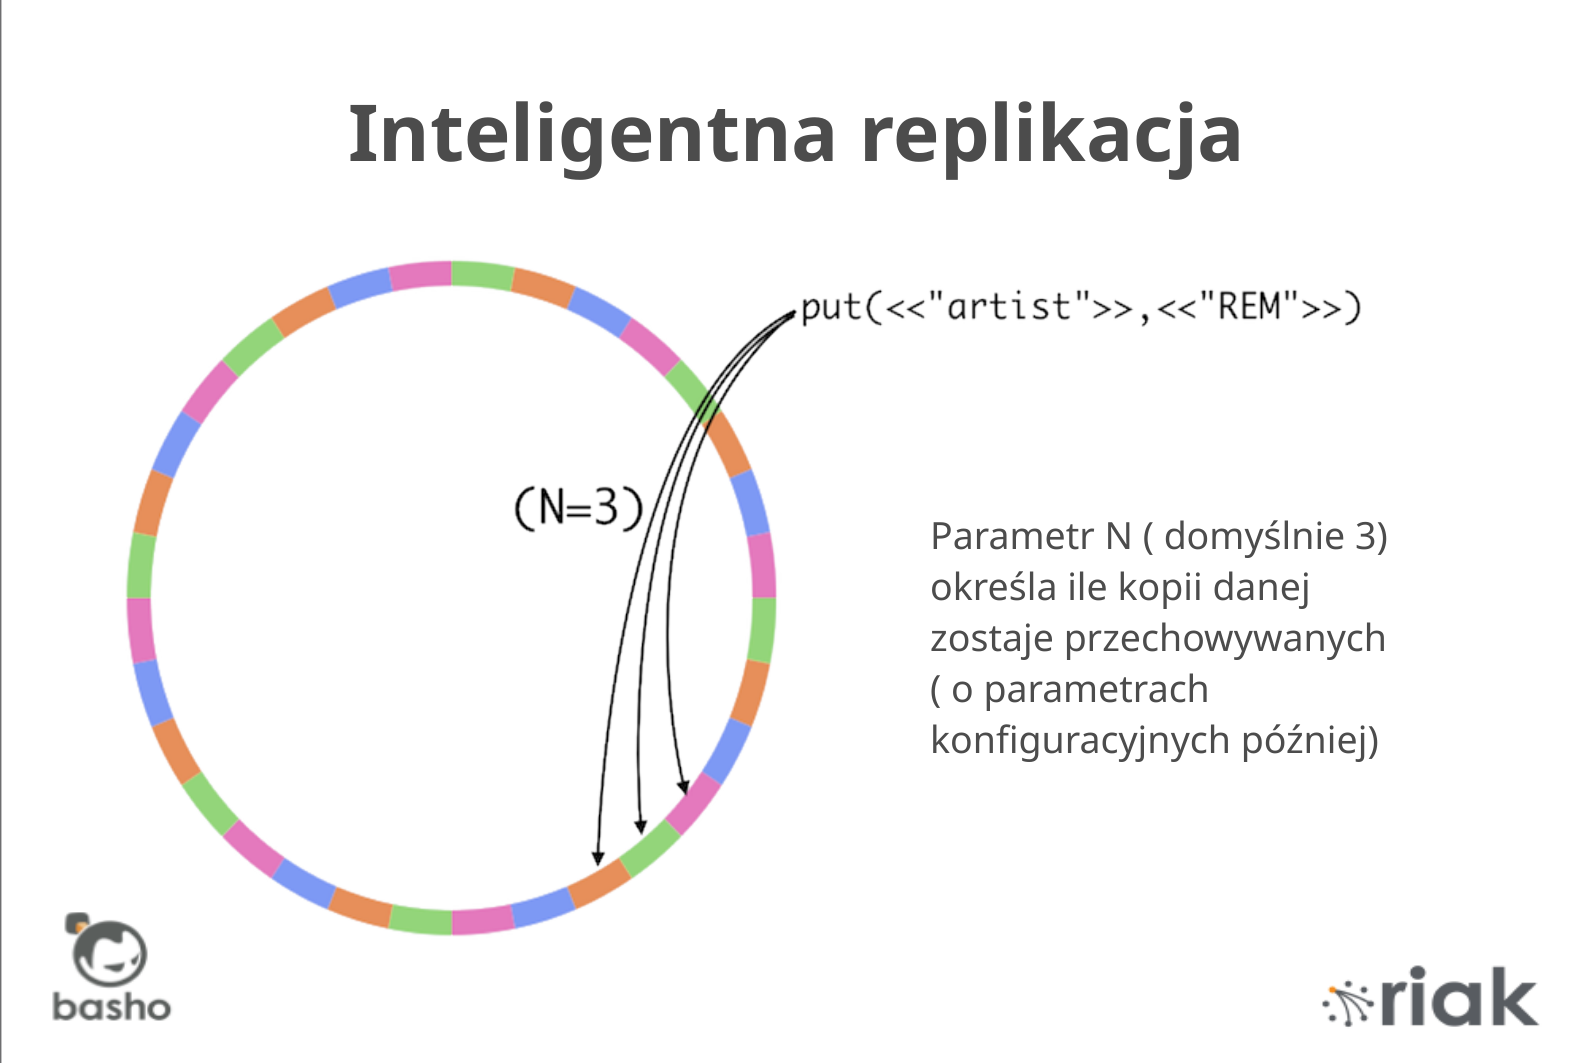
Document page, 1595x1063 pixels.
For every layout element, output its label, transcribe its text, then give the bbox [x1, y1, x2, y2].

title Inteligentna replikacja [79, 42, 1515, 220]
text_box Parametr N ( domyślnie 3) określa ile kopii danej zostaje przechowywanych ( o parametrach konfiguracyjnych później) [915, 501, 1418, 789]
picture [0, 0, 1594, 1063]
